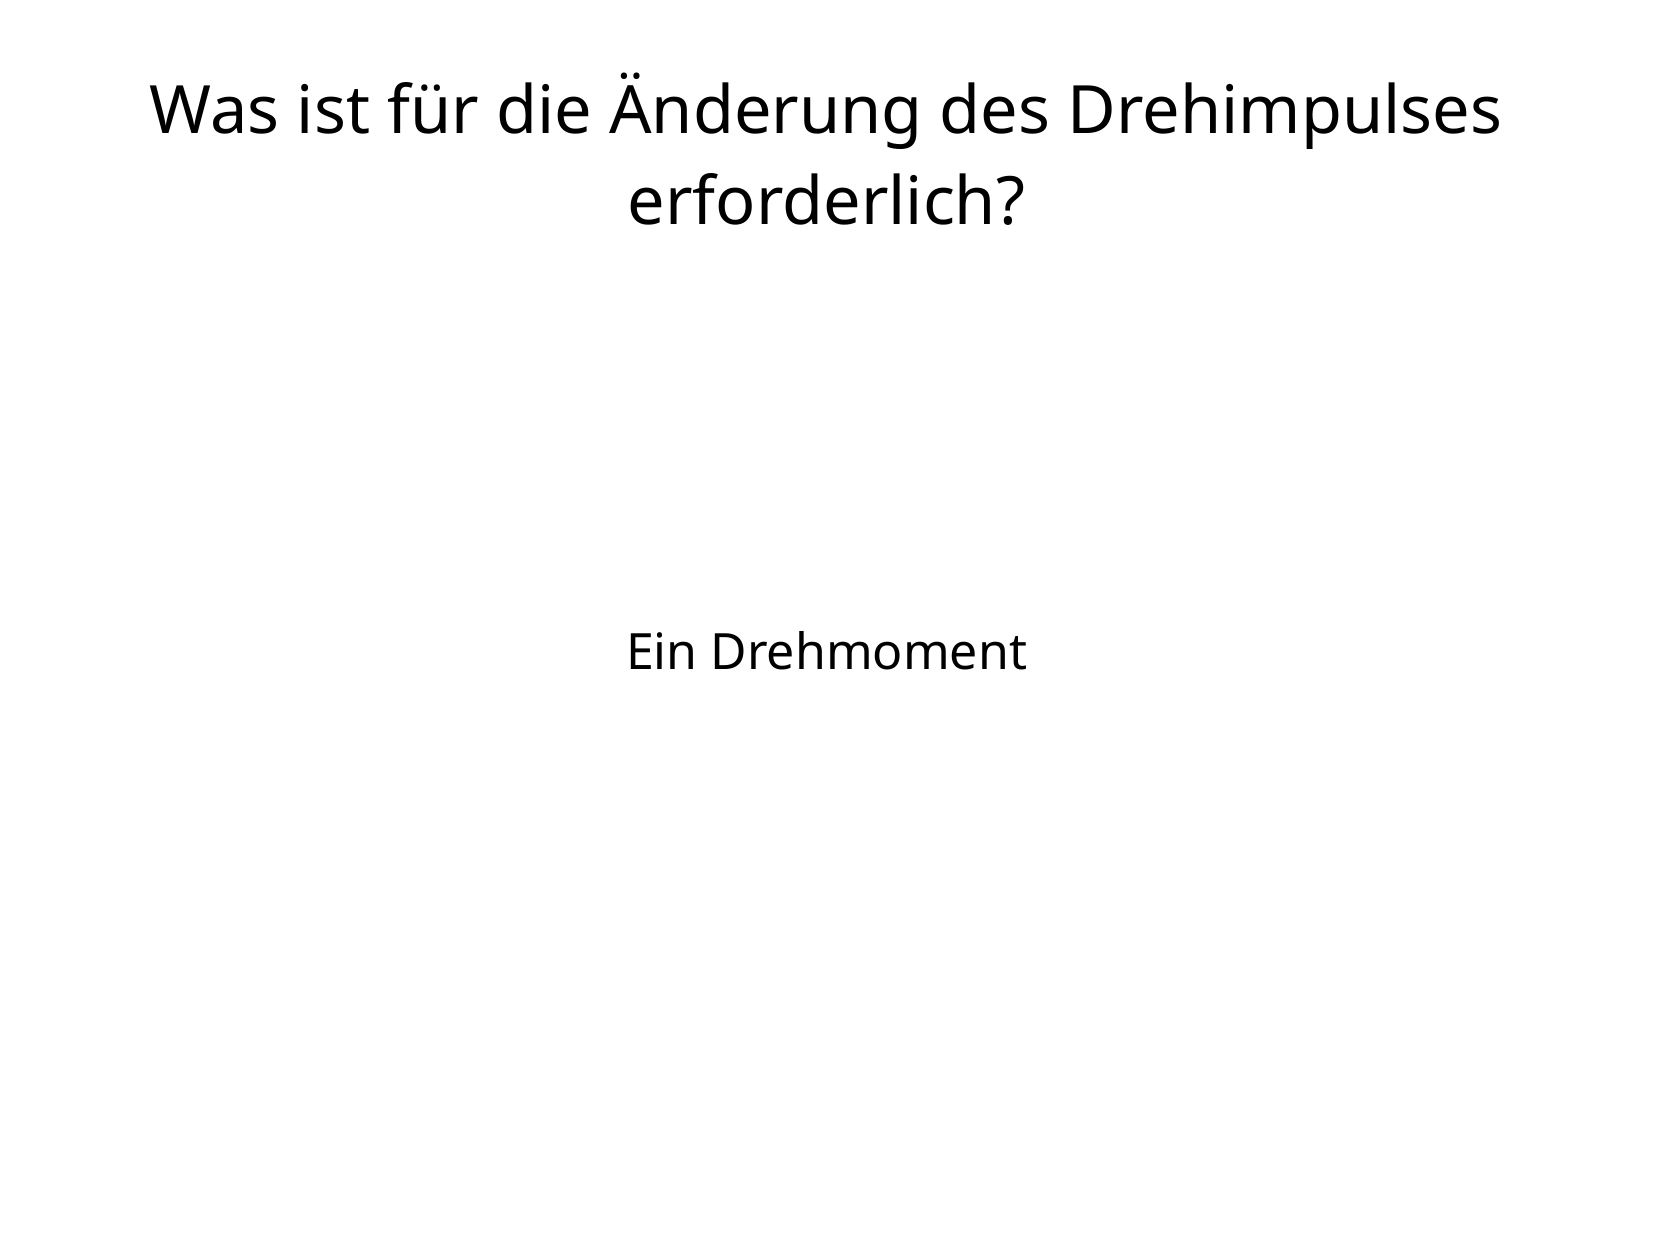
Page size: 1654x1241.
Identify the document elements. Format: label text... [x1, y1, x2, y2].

subtitle Ein Drehmoment [82, 290, 1571, 1010]
title Was ist für die Änderung des Drehimpulses erforderlich? [82, 49, 1571, 257]
